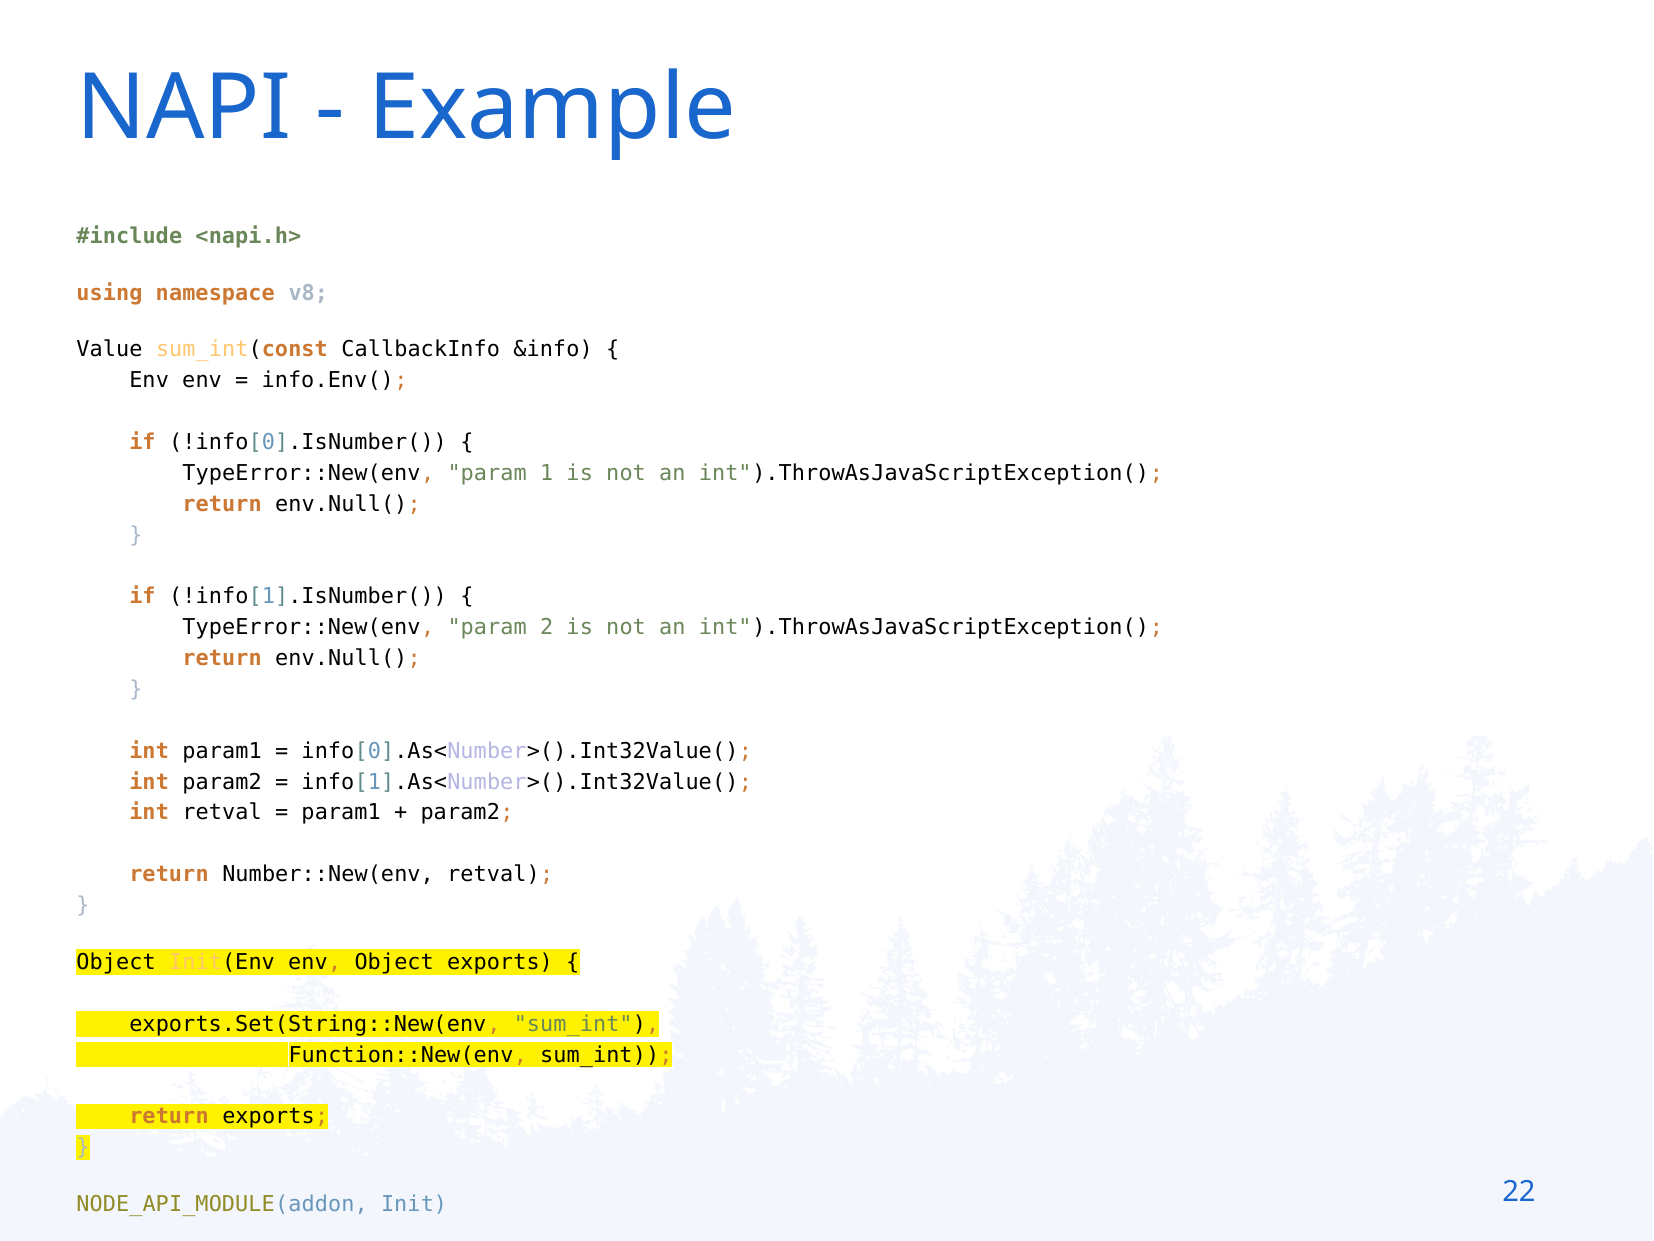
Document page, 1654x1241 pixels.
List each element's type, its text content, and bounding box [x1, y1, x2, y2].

list #include <napi.h> using namespace v8; Value sum_int(const CallbackInfo &info) { Env env = info.Env(); if (!info[0].IsNumber()) { TypeError::New(env, "param 1 is not an int").ThrowAsJavaScriptException(); return env.Null(); } if (!info[1].IsNumber()) { TypeError::New(env, "param 2 is not an int").ThrowAsJavaScriptException(); return env.Null(); } int param1 = info[0].As<Number>().Int32Value(); int param2 = info[1].As<Number>().Int32Value(); int retval = param1 + param2; return Number::New(env, retval); } Object Init(Env env, Object exports) { exports.Set(String::New(env, "sum_int"), Function::New(env, sum_int)); return exports; } NODE_API_MODULE(addon, Init) [76, 217, 1565, 1223]
picture [0, 736, 1654, 1241]
title NAPI - Example [76, 0, 1565, 207]
